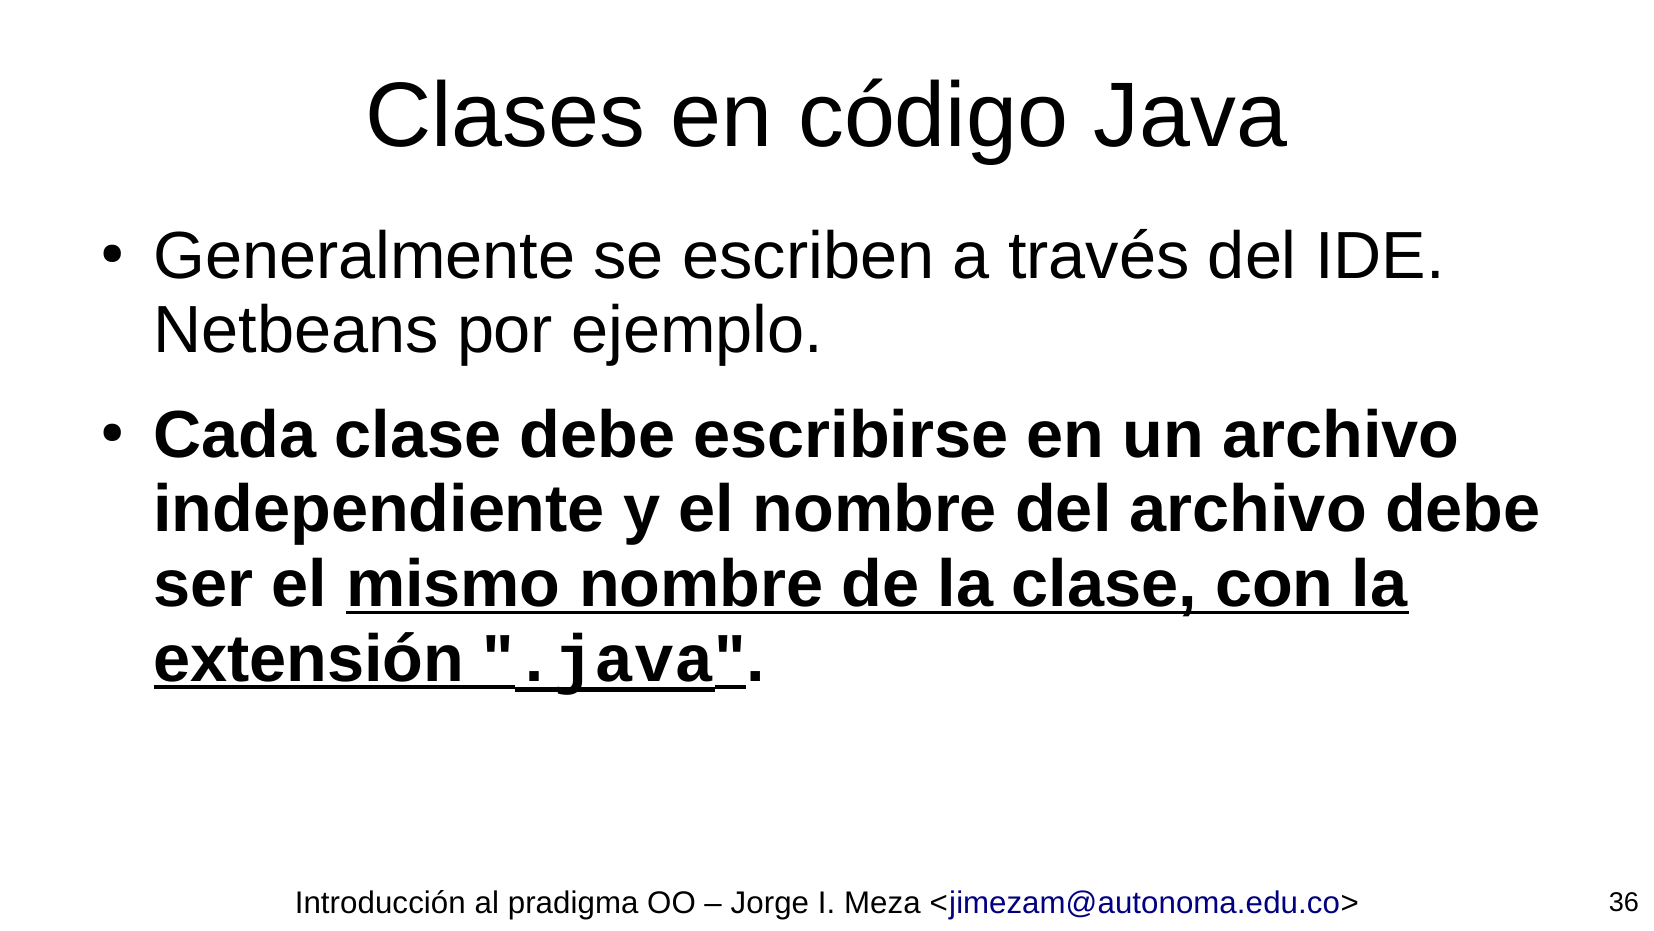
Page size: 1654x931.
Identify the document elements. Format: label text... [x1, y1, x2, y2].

title Clases en código Java [82, 37, 1571, 193]
list Generalmente se escriben a través del IDE. Netbeans por ejemplo. Cada clase debe escribirse en un archivo independiente y el nombre del archivo debe ser el mismo nombre de la clase, con la extensión ".java". [82, 217, 1571, 879]
